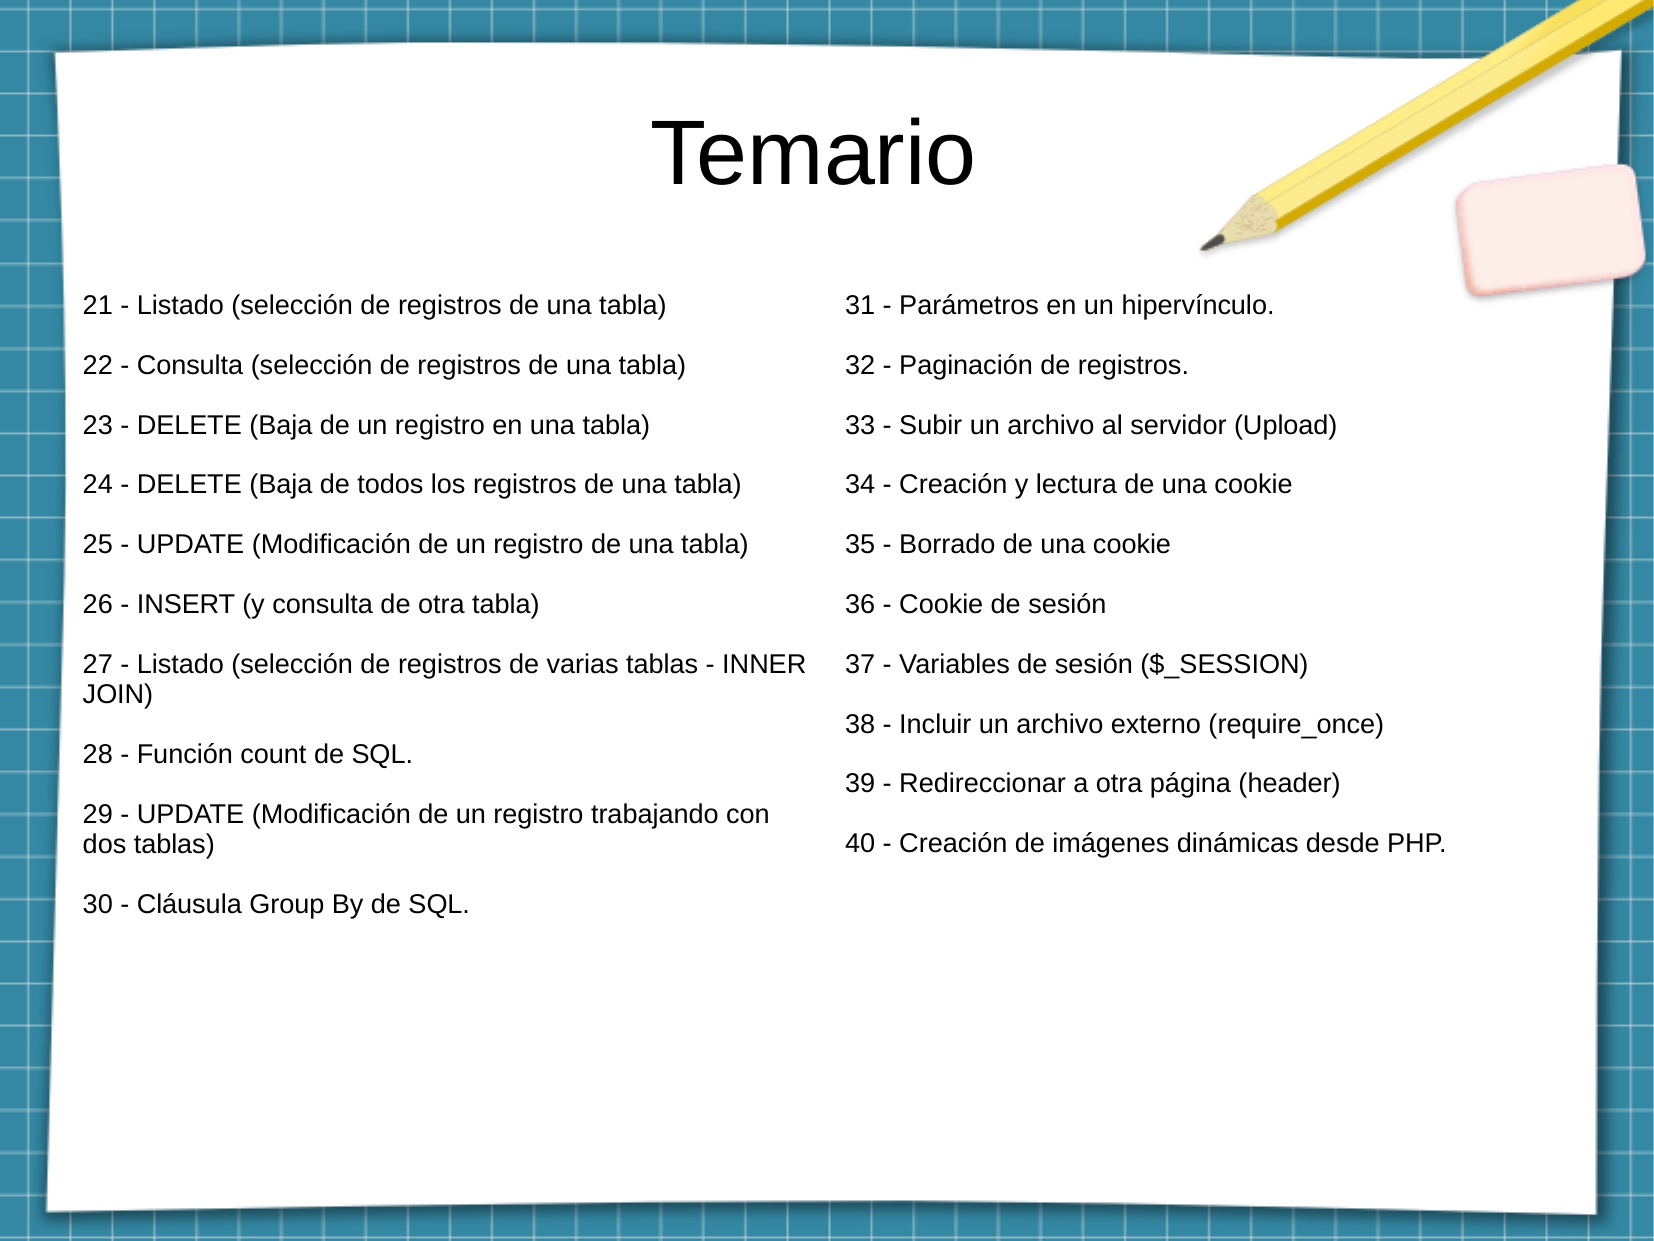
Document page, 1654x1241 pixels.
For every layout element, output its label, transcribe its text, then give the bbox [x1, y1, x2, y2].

picture [0, 0, 1654, 1241]
list 31 - Parámetros en un hipervínculo. 32 - Paginación de registros. 33 - Subir un archivo al servidor (Upload) 34 - Creación y lectura de una cookie 35 - Borrado de una cookie 36 - Cookie de sesión 37 - Variables de sesión ($_SESSION) 38 - Incluir un archivo externo (require_once) 39 - Redireccionar a otra página (header) 40 - Creación de imágenes dinámicas desde PHP. [845, 290, 1572, 1010]
title Temario [82, 49, 1571, 257]
list 21 - Listado (selección de registros de una tabla) 22 - Consulta (selección de registros de una tabla) 23 - DELETE (Baja de un registro en una tabla) 24 - DELETE (Baja de todos los registros de una tabla) 25 - UPDATE (Modificación de un registro de una tabla) 26 - INSERT (y consulta de otra tabla) 27 - Listado (selección de registros de varias tablas - INNER JOIN) 28 - Función count de SQL. 29 - UPDATE (Modificación de un registro trabajando con dos tablas) 30 - Cláusula Group By de SQL. [82, 290, 809, 1010]
